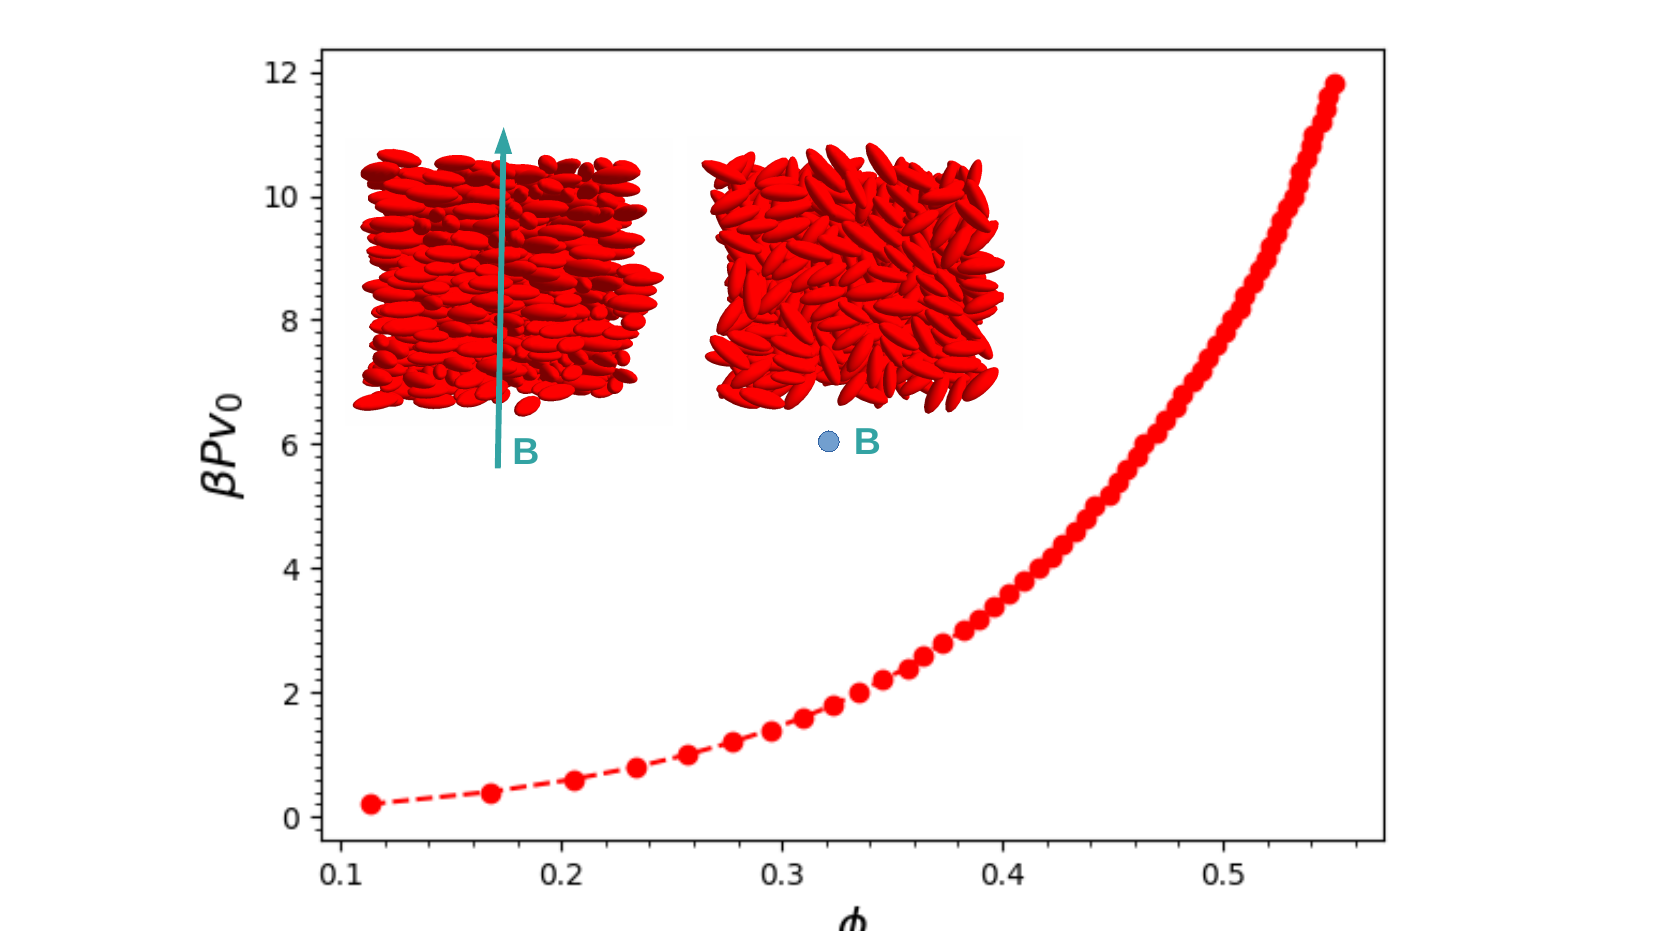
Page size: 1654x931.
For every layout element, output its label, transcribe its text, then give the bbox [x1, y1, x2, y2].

text_box [818, 430, 839, 452]
text_box B [497, 422, 555, 480]
picture [150, 0, 1521, 931]
text_box B [839, 412, 896, 470]
